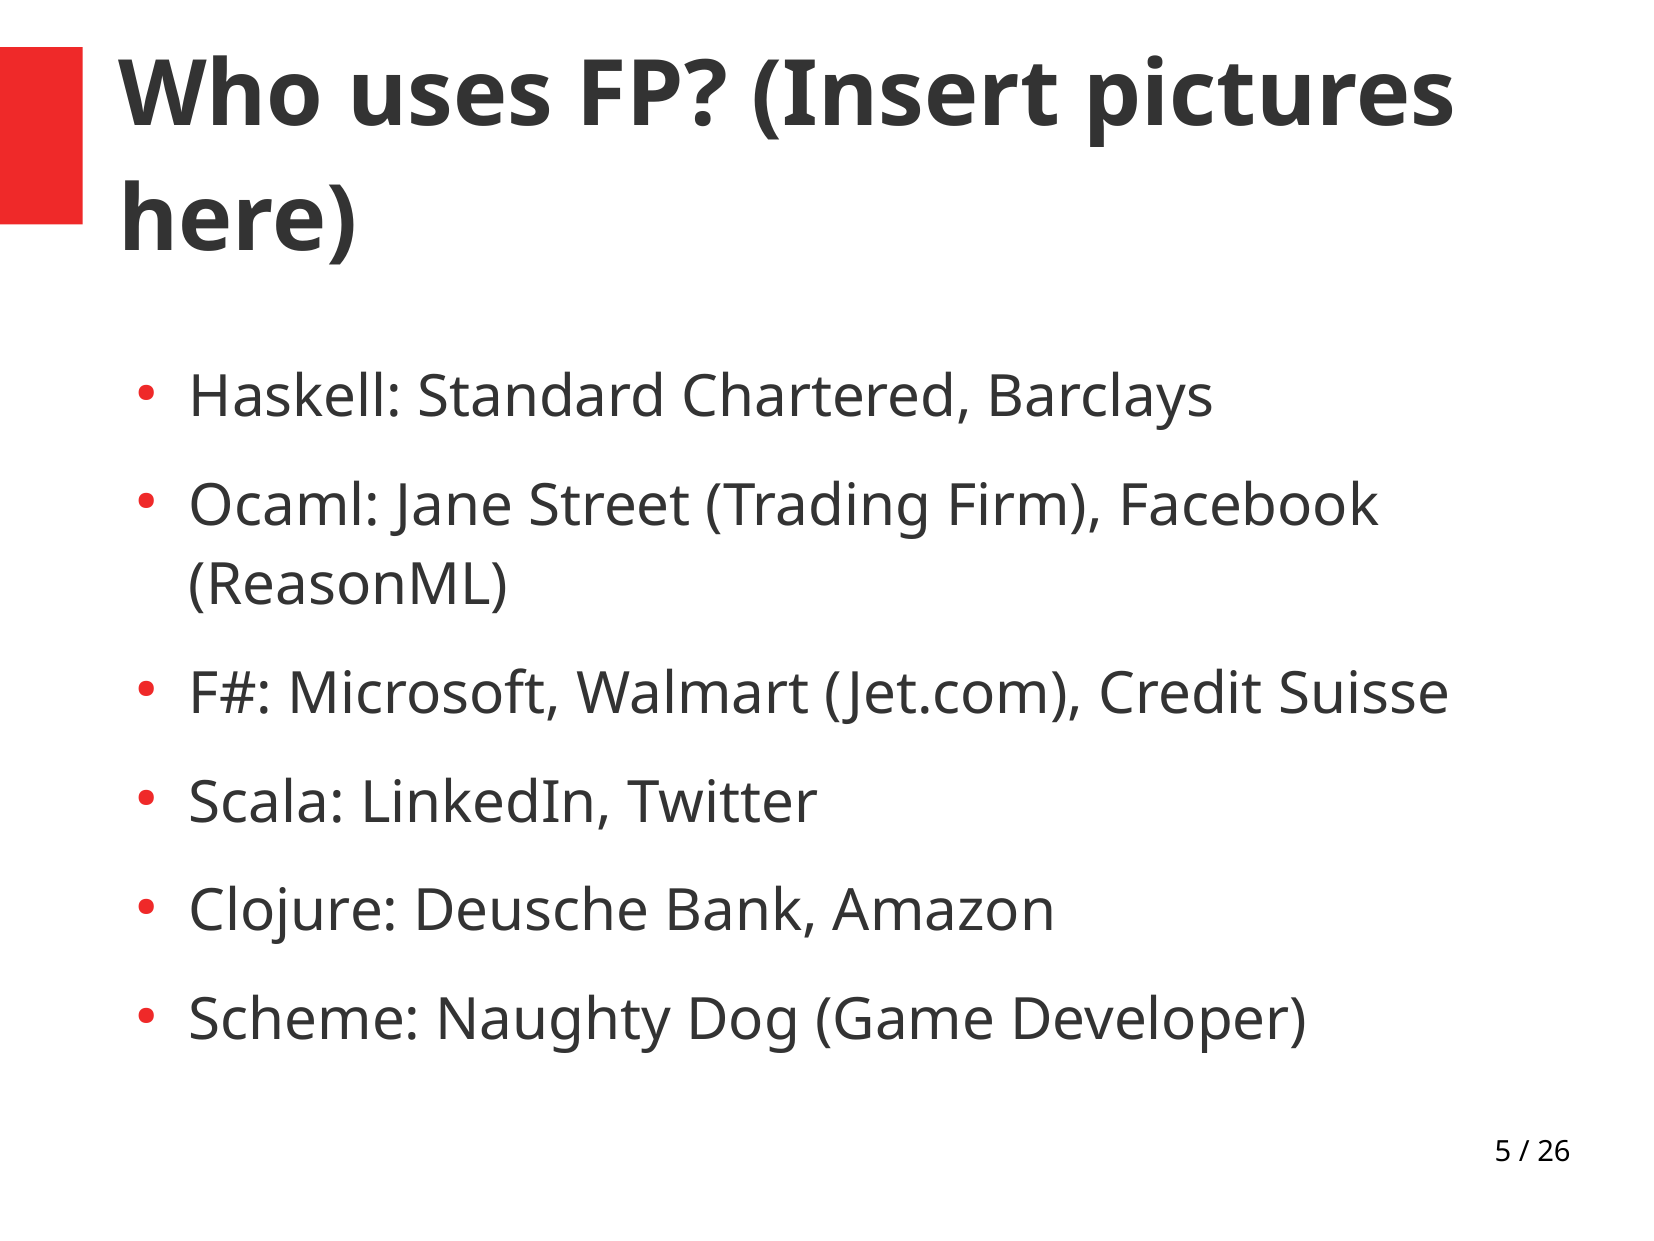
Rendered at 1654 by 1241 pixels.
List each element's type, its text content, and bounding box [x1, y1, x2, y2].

title Who uses FP? (Insert pictures here) [118, 27, 1571, 278]
list Haskell: Standard Chartered, Barclays Ocaml: Jane Street (Trading Firm), Facebook (ReasonML) F#: Microsoft, Walmart (Jet.com), Credit Suisse Scala: LinkedIn, Twitter Clojure: Deusche Bank, Amazon Scheme: Naughty Dog (Game Developer) [118, 354, 1536, 1074]
